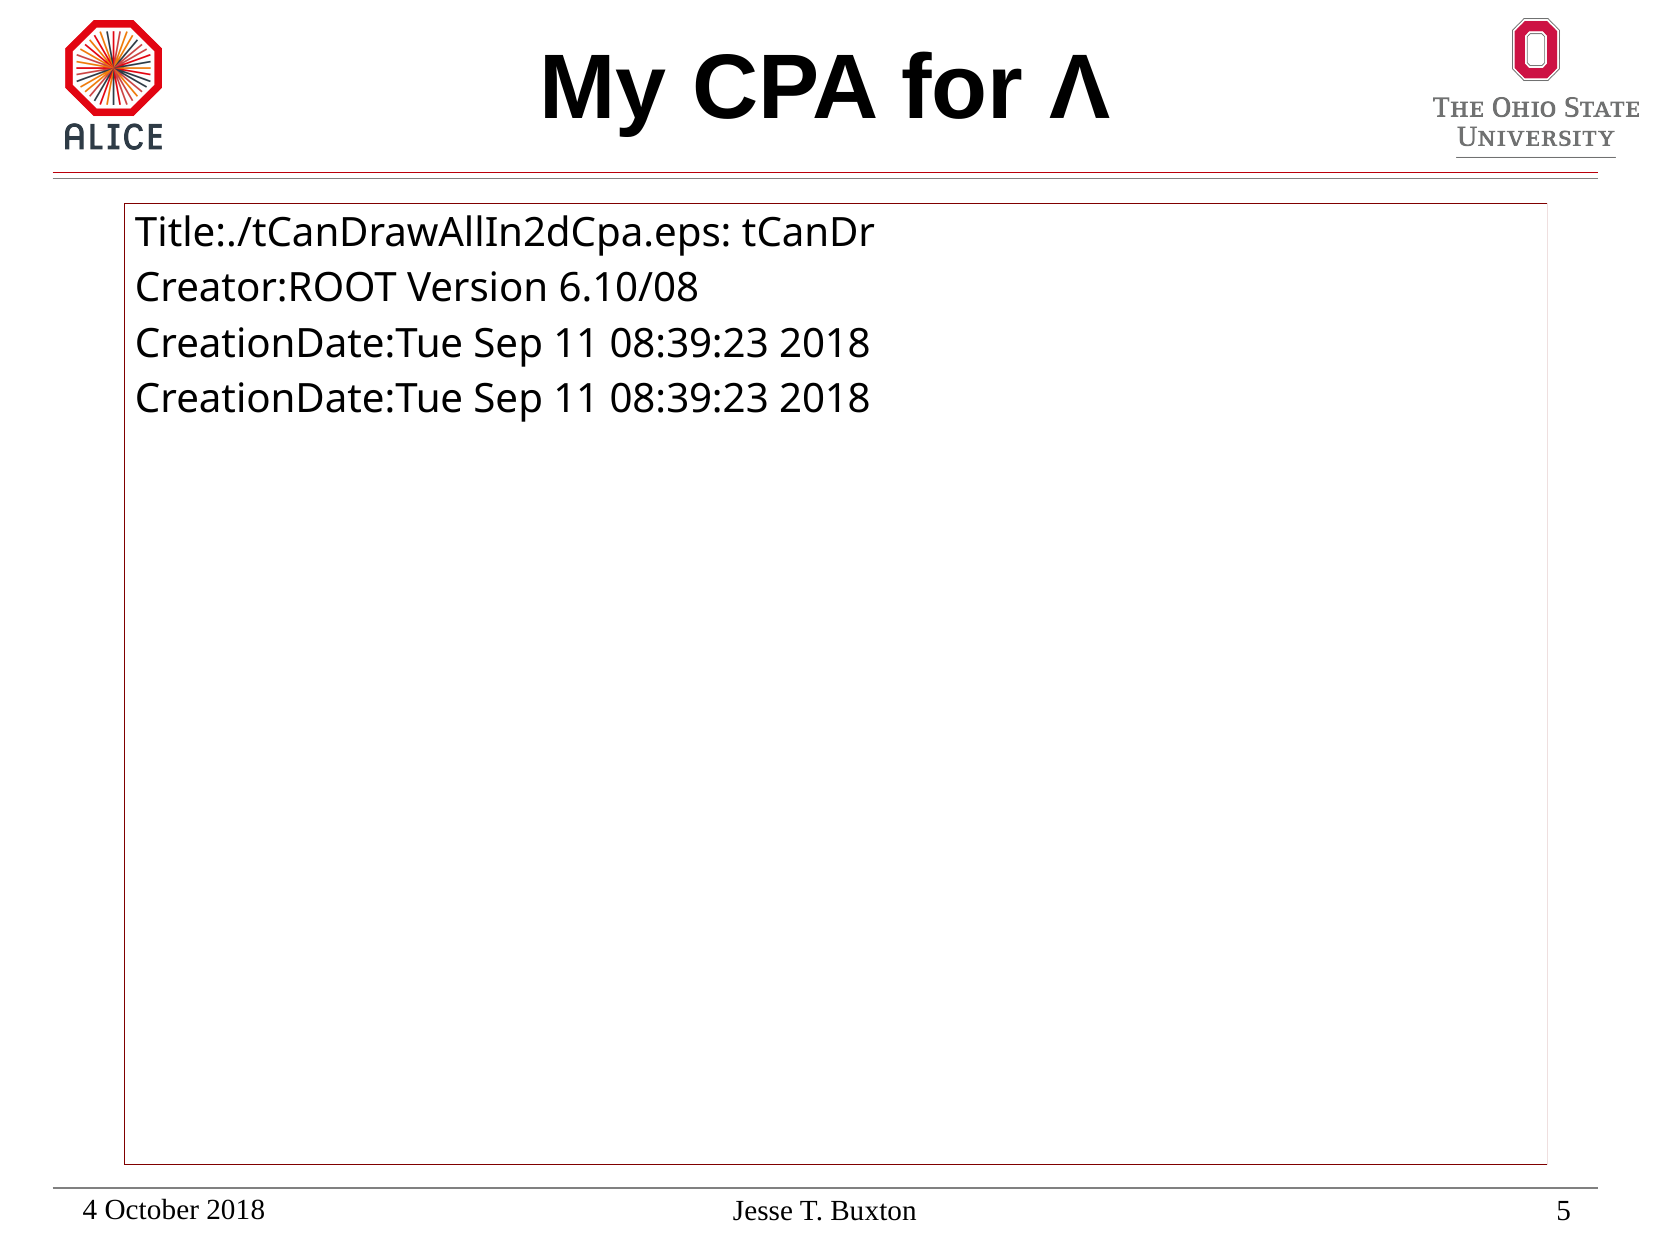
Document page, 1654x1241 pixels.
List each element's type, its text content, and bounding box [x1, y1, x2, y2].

picture [65, 20, 137, 150]
title My CPA for Λ [137, 1, 1513, 172]
picture [1513, 5, 1642, 171]
picture [122, 200, 1548, 1165]
